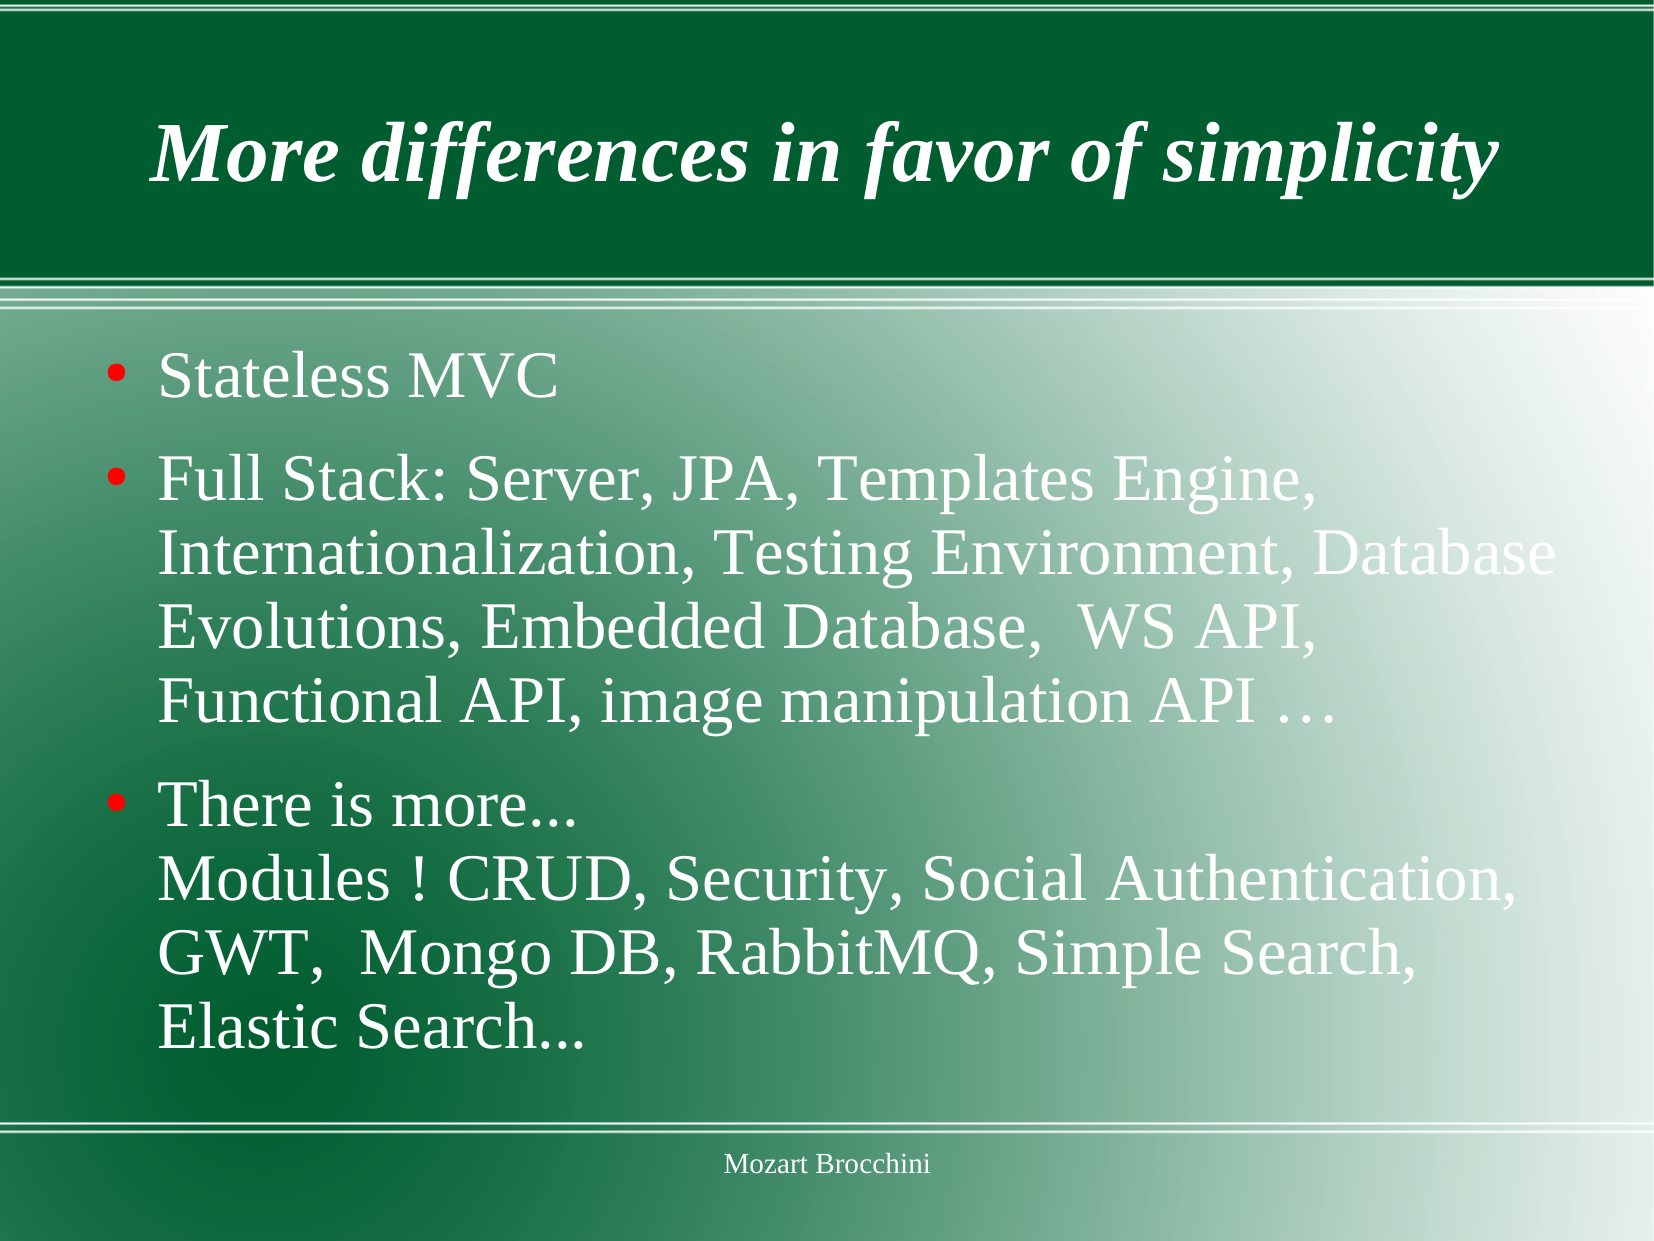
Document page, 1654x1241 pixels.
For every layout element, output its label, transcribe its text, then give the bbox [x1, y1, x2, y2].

title More differences in favor of simplicity [82, 49, 1571, 257]
picture [0, 0, 1654, 1241]
list Stateless MVC Full Stack: Server, JPA, Templates Engine, Internationalization, Testing Environment, Database Evolutions, Embedded Database, WS API, Functional API, image manipulation API … There is more... Modules ! CRUD, Security, Social Authentication, GWT, Mongo DB, RabbitMQ, Simple Search, Elastic Search... [86, 337, 1576, 1064]
